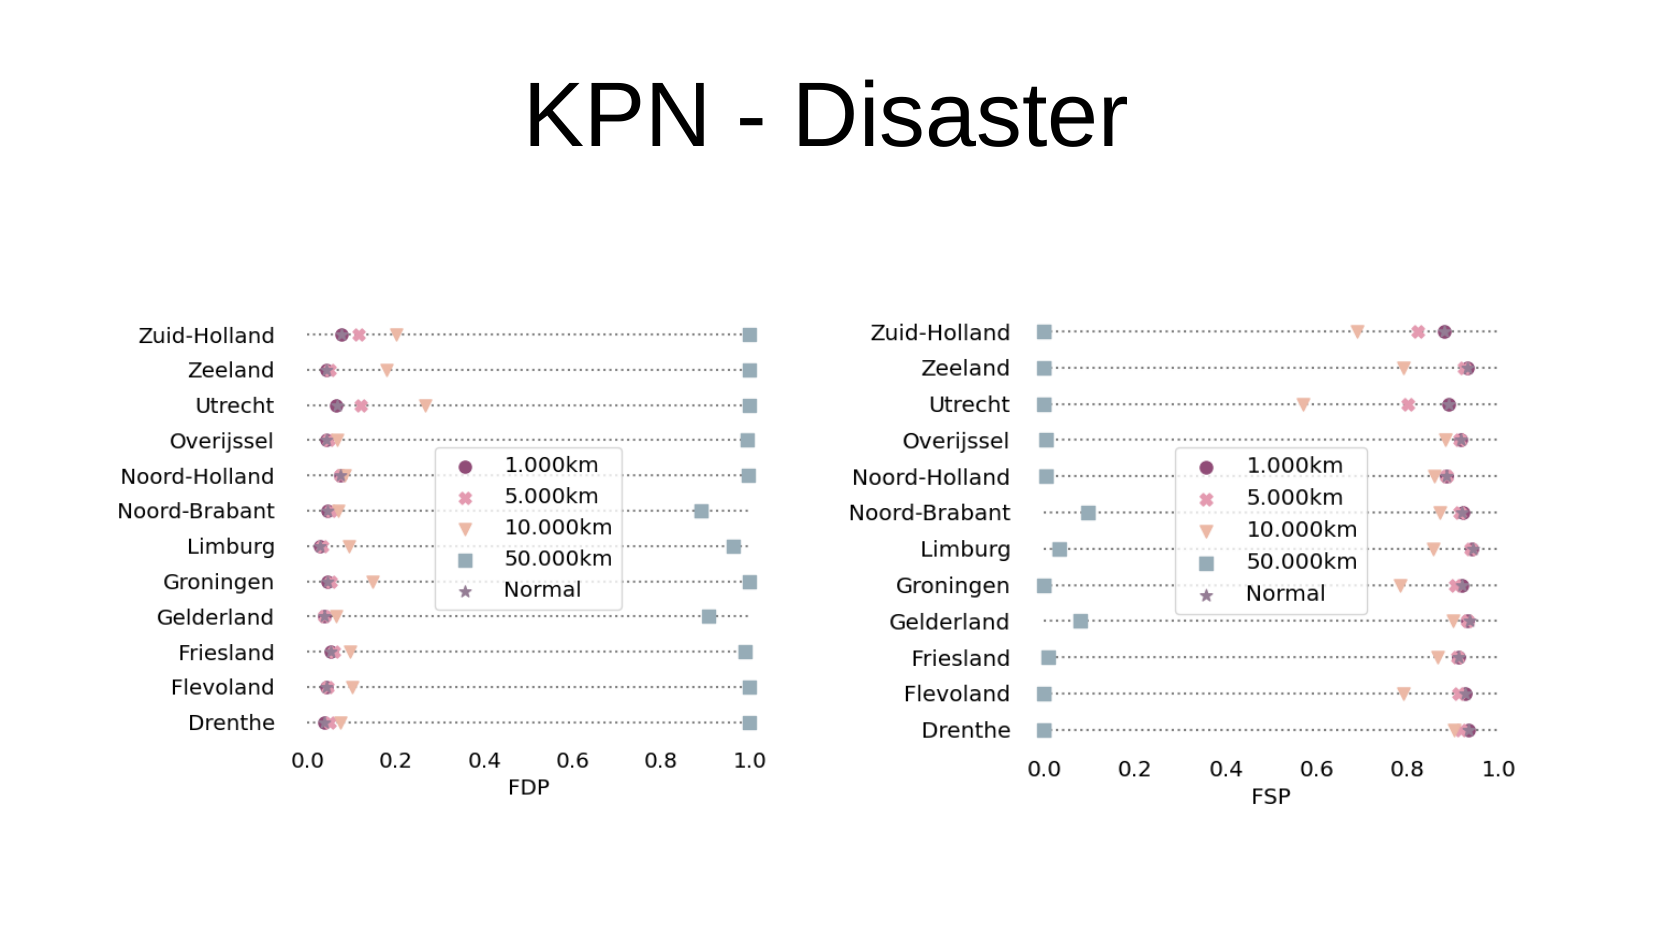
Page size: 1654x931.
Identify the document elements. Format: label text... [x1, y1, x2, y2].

title KPN - Disaster [82, 37, 1571, 193]
picture [101, 299, 788, 815]
picture [832, 295, 1538, 826]
